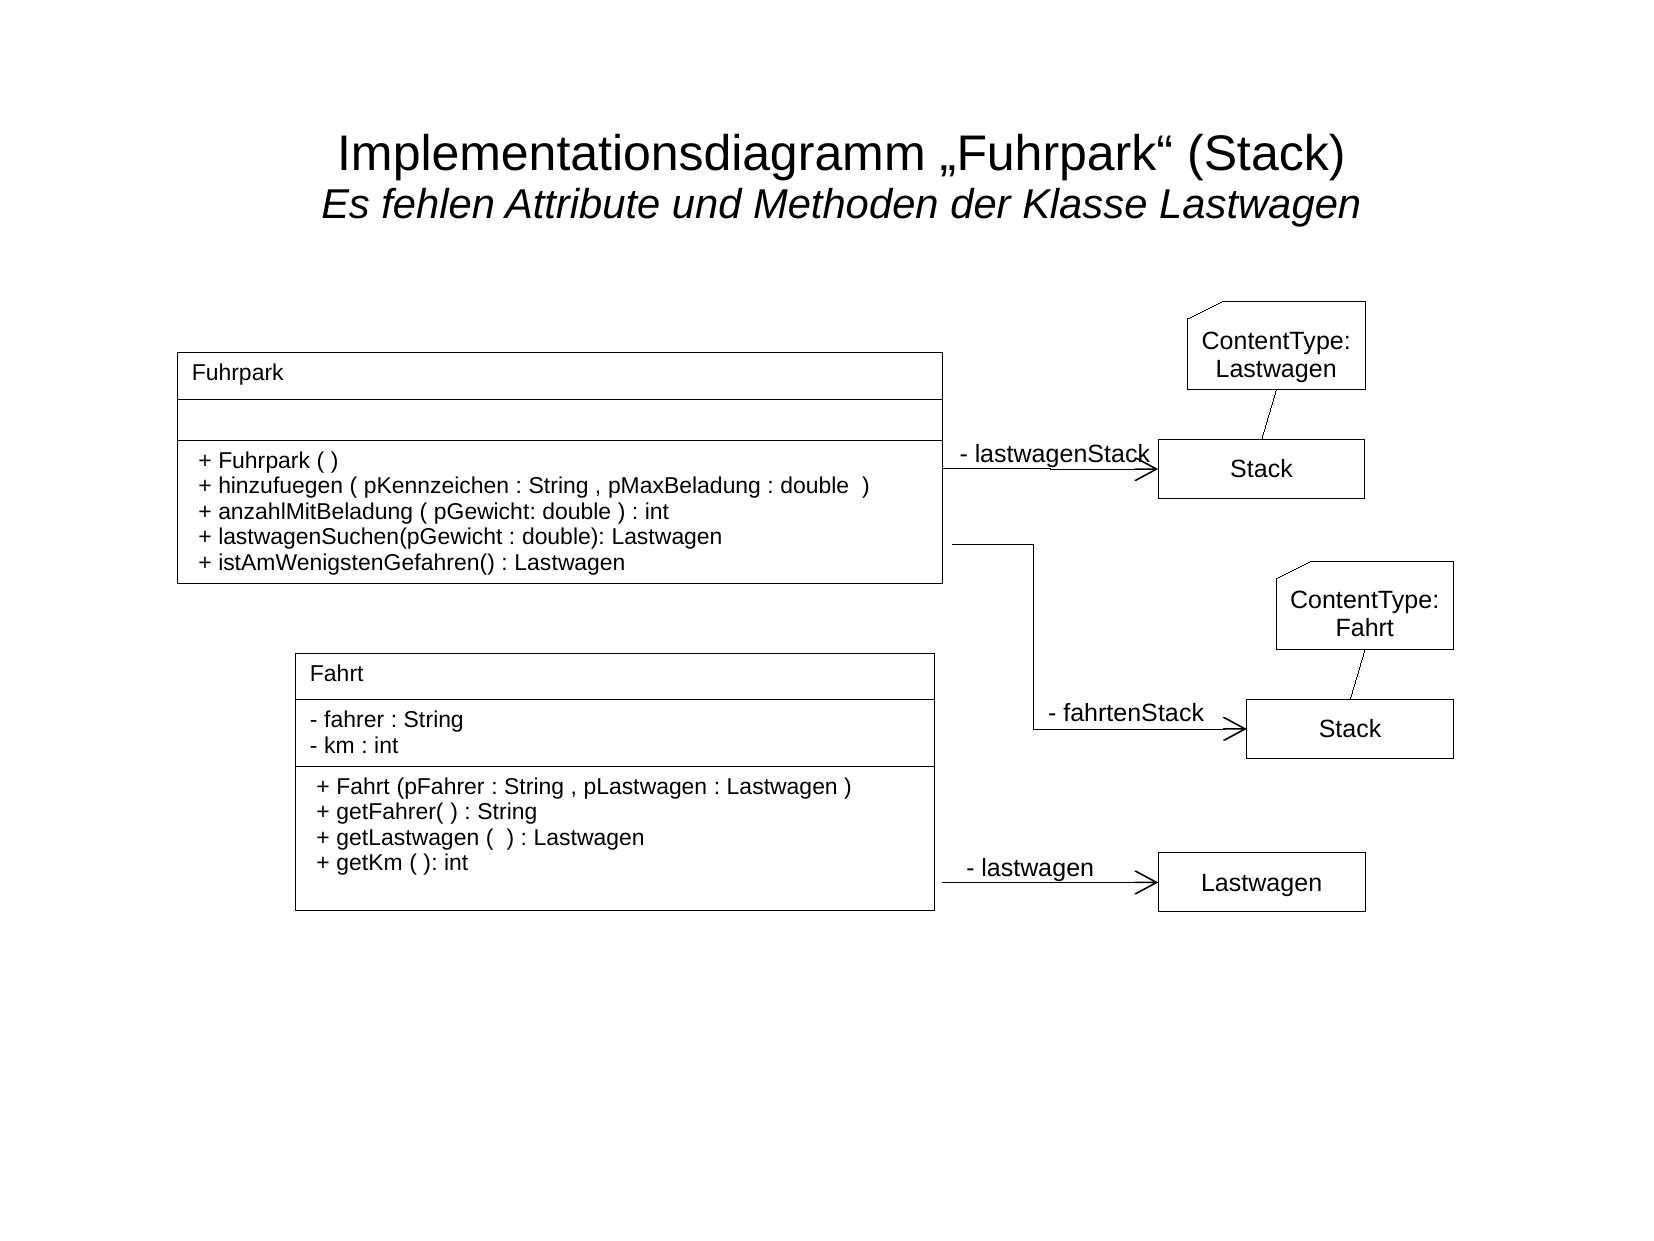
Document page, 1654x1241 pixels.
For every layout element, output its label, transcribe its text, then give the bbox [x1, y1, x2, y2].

text_box Stack [1182, 439, 1365, 499]
text_box Implementationsdiagramm „Fuhrpark“ (Stack) Es fehlen Attribute und Methoden der Klasse Lastwagen [236, 118, 1447, 236]
table_cell + Fahrt (pFahrer : String , pLastwagen : Lastwagen ) + getFahrer( ) : String + getLastwagen ( ) : Lastwagen + getKm ( ): int [296, 767, 934, 910]
table_header Fahrt [296, 654, 934, 699]
text_box Lastwagen [1188, 852, 1366, 912]
table_cell [178, 400, 942, 440]
table_cell - fahrer : String - km : int [296, 700, 934, 766]
text_box Stack [1270, 699, 1454, 759]
text_box ContentType: Fahrt [1276, 561, 1454, 650]
table_header Fuhrpark [178, 353, 942, 399]
text_box ContentType: Lastwagen [1187, 301, 1366, 390]
text_box - lastwagen [951, 846, 1188, 945]
text_box - fahrtenStack [1033, 690, 1270, 790]
table_cell + Fuhrpark ( ) + hinzufuegen ( pKennzeichen : String , pMaxBeladung : double ) + anzahlMitBeladung ( pGewicht: double ) : int + lastwagenSuchen(pGewicht : double): Lastwagen + istAmWenigstenGefahren() : Lastwagen [178, 441, 942, 583]
text_box - lastwagenStack [944, 432, 1182, 532]
